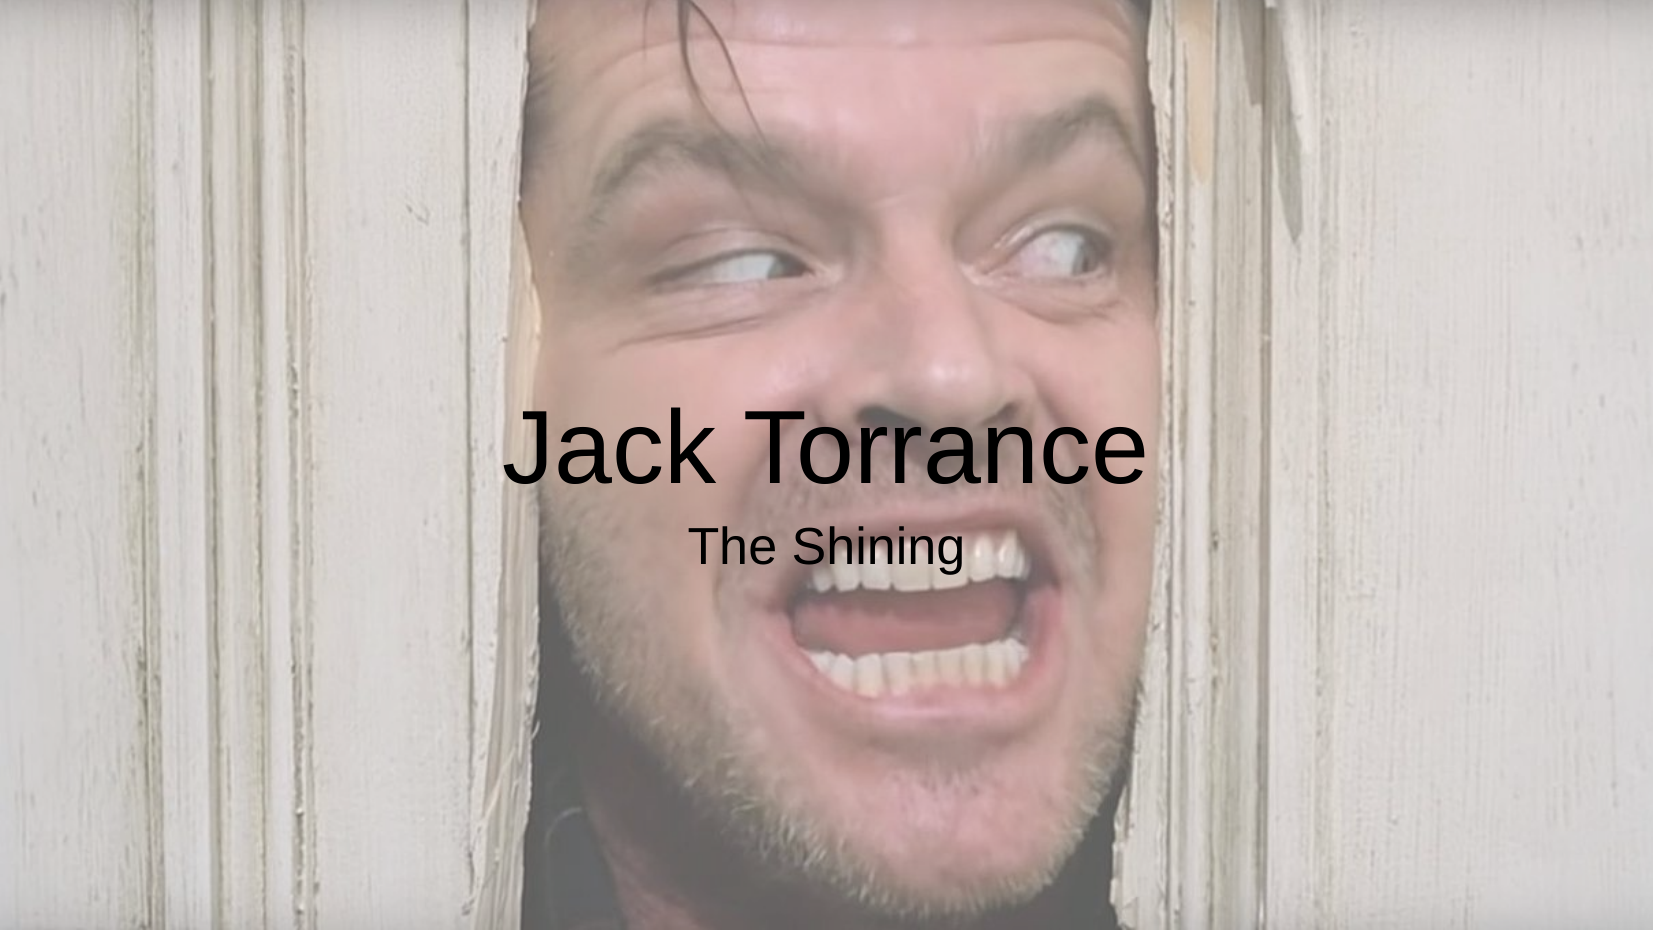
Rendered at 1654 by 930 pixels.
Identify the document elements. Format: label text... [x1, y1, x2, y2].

list The Shining [345, 517, 1238, 713]
title Jack Torrance [82, 369, 1571, 525]
